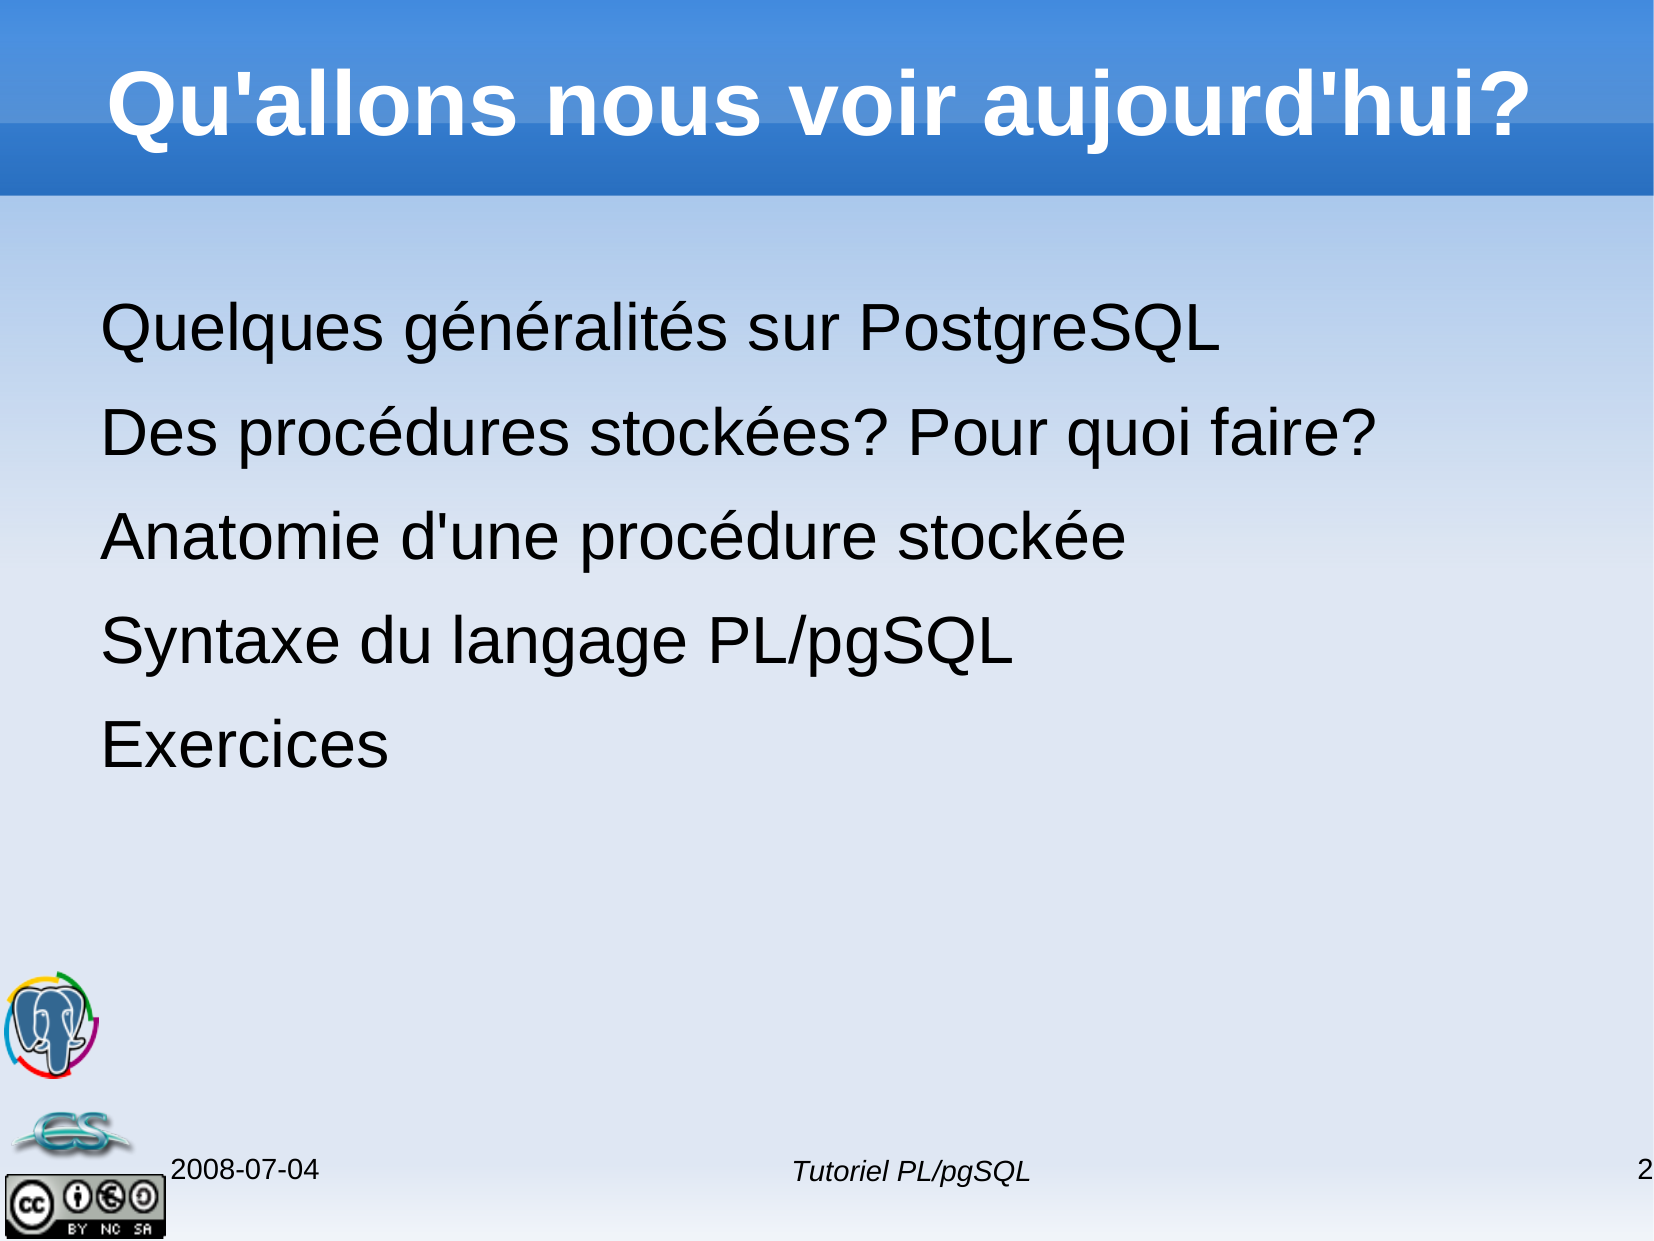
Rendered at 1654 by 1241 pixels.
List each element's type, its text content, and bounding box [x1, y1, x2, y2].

list Quelques généralités sur PostgreSQL Des procédures stockées? Pour quoi faire? Anatomie d'une procédure stockée Syntaxe du langage PL/pgSQL Exercices [82, 290, 1571, 1109]
title Qu'allons nous voir aujourd'hui? [76, 0, 1565, 208]
picture [0, 0, 1654, 1241]
